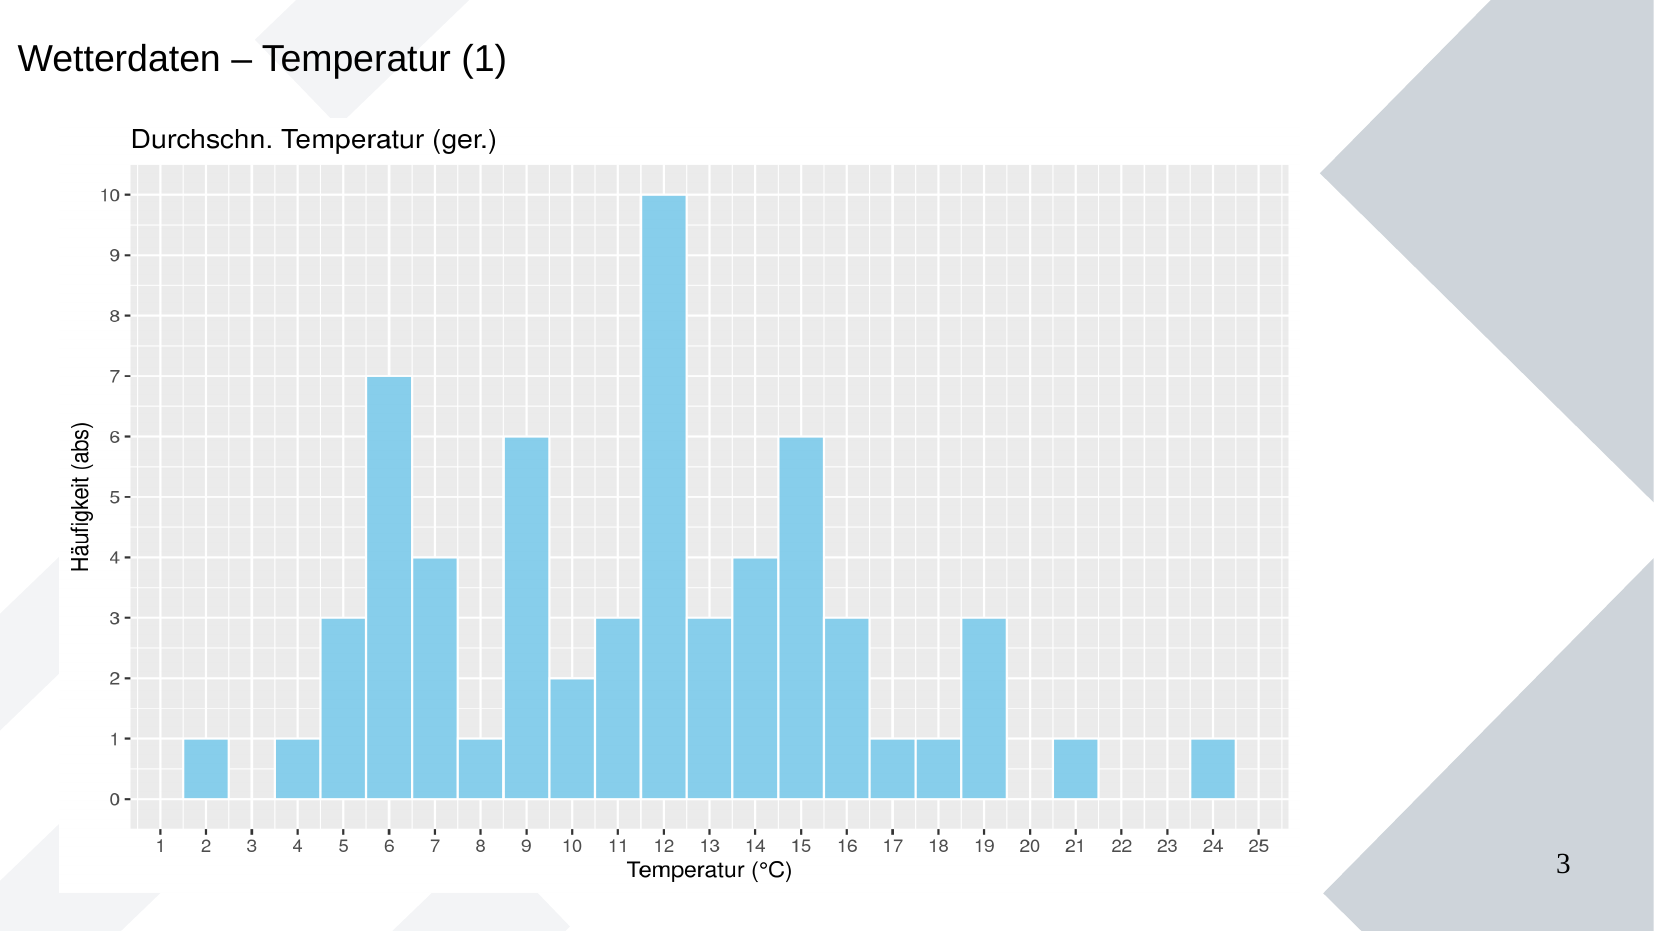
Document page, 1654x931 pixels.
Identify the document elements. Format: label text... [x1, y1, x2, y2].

picture [59, 118, 1300, 893]
title Wetterdaten – Temperatur (1) [17, 27, 1506, 89]
